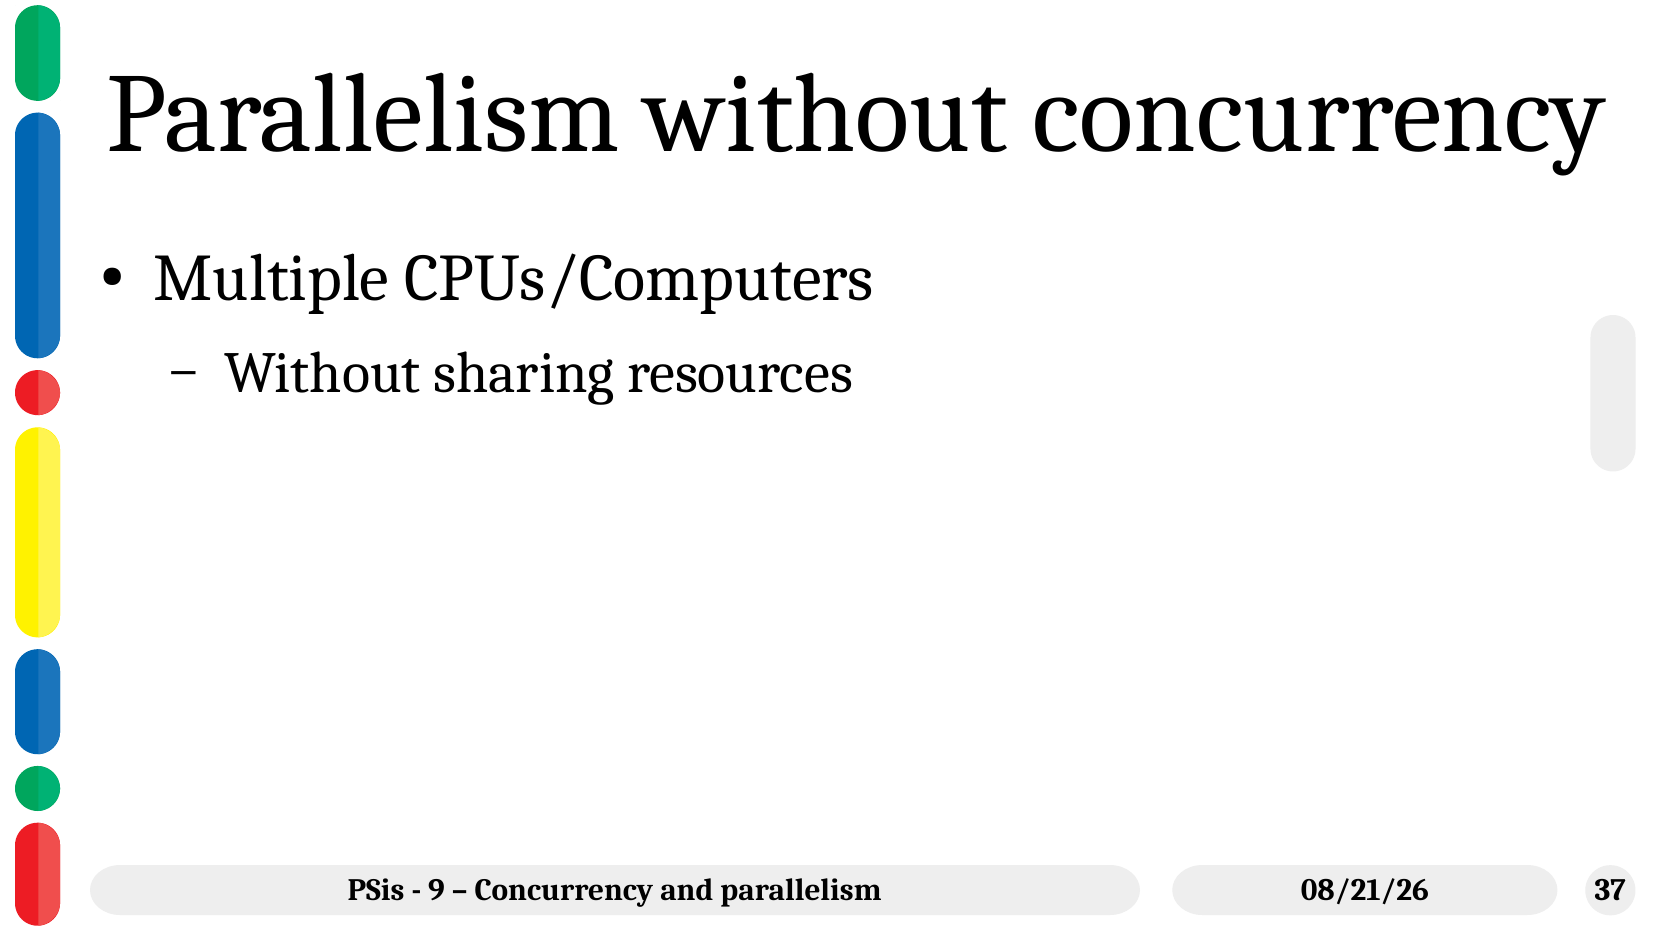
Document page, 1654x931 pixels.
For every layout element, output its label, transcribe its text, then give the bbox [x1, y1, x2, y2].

list Multiple CPUs/Computers Without sharing resources [82, 240, 1571, 866]
title Parallelism without concurrency [60, 0, 1654, 247]
